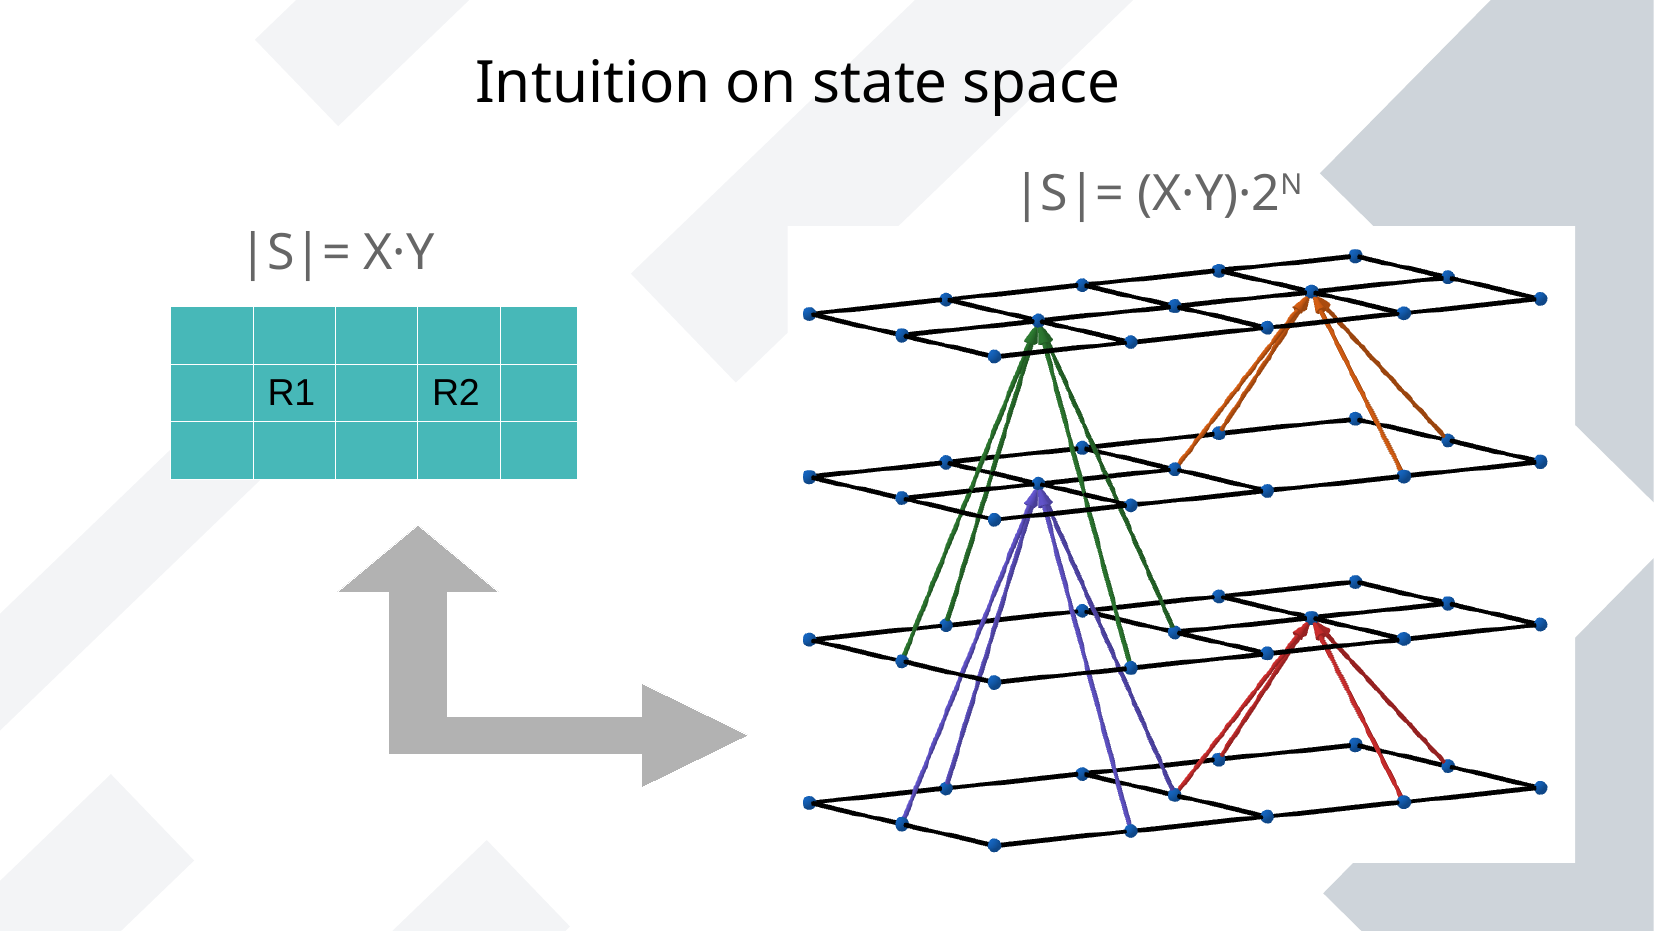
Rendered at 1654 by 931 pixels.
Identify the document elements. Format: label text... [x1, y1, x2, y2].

text_box |S|= X·Y [225, 208, 488, 307]
table_header [336, 307, 417, 364]
table_header [254, 307, 335, 364]
table_cell [418, 422, 500, 479]
table_cell [171, 422, 253, 479]
table_cell R2 [418, 365, 500, 421]
table_header [171, 307, 253, 364]
text_box |S|= (X·Y)·2N [998, 150, 1426, 268]
table_header [501, 307, 577, 364]
text_box Intuition on state space [395, 32, 1201, 206]
text_box [336, 524, 749, 788]
table_cell [336, 422, 417, 479]
picture [787, 226, 1576, 863]
table_cell R1 [254, 365, 335, 421]
table_cell [336, 365, 417, 421]
table_cell [254, 422, 335, 479]
table_cell [501, 365, 577, 421]
table_header [418, 307, 500, 364]
table_cell [171, 365, 253, 421]
table_cell [501, 422, 577, 479]
